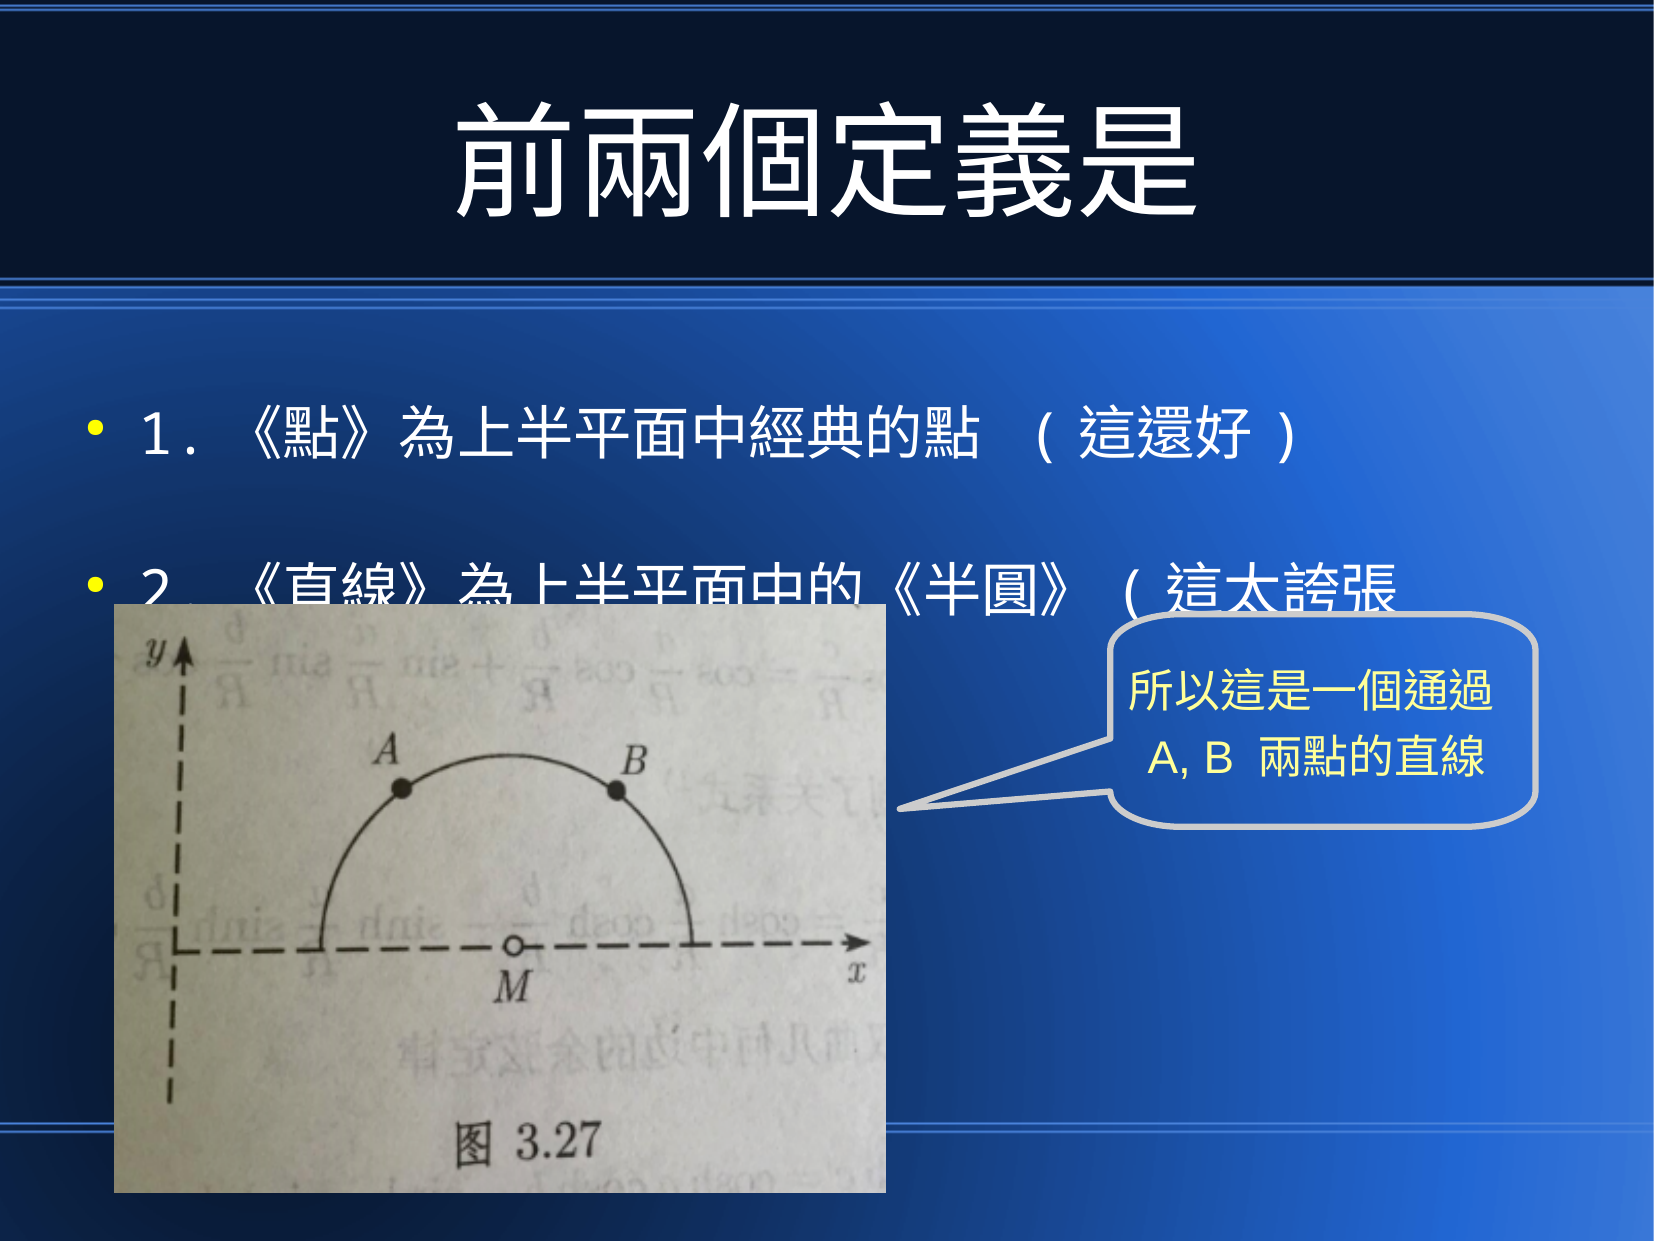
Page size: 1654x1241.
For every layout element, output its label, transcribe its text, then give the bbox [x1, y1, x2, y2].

title 前兩個定義是 [82, 49, 1571, 257]
picture [0, 0, 1654, 1241]
picture [114, 604, 886, 1193]
list 1.《點》為上半平面中經典的點 (這還好) 2.《直線》為上半平面中的《半圓》(這太誇張了！) [67, 345, 1556, 1241]
text_box 所以這是一個通過 A, B 兩點的直線 [899, 614, 1536, 827]
